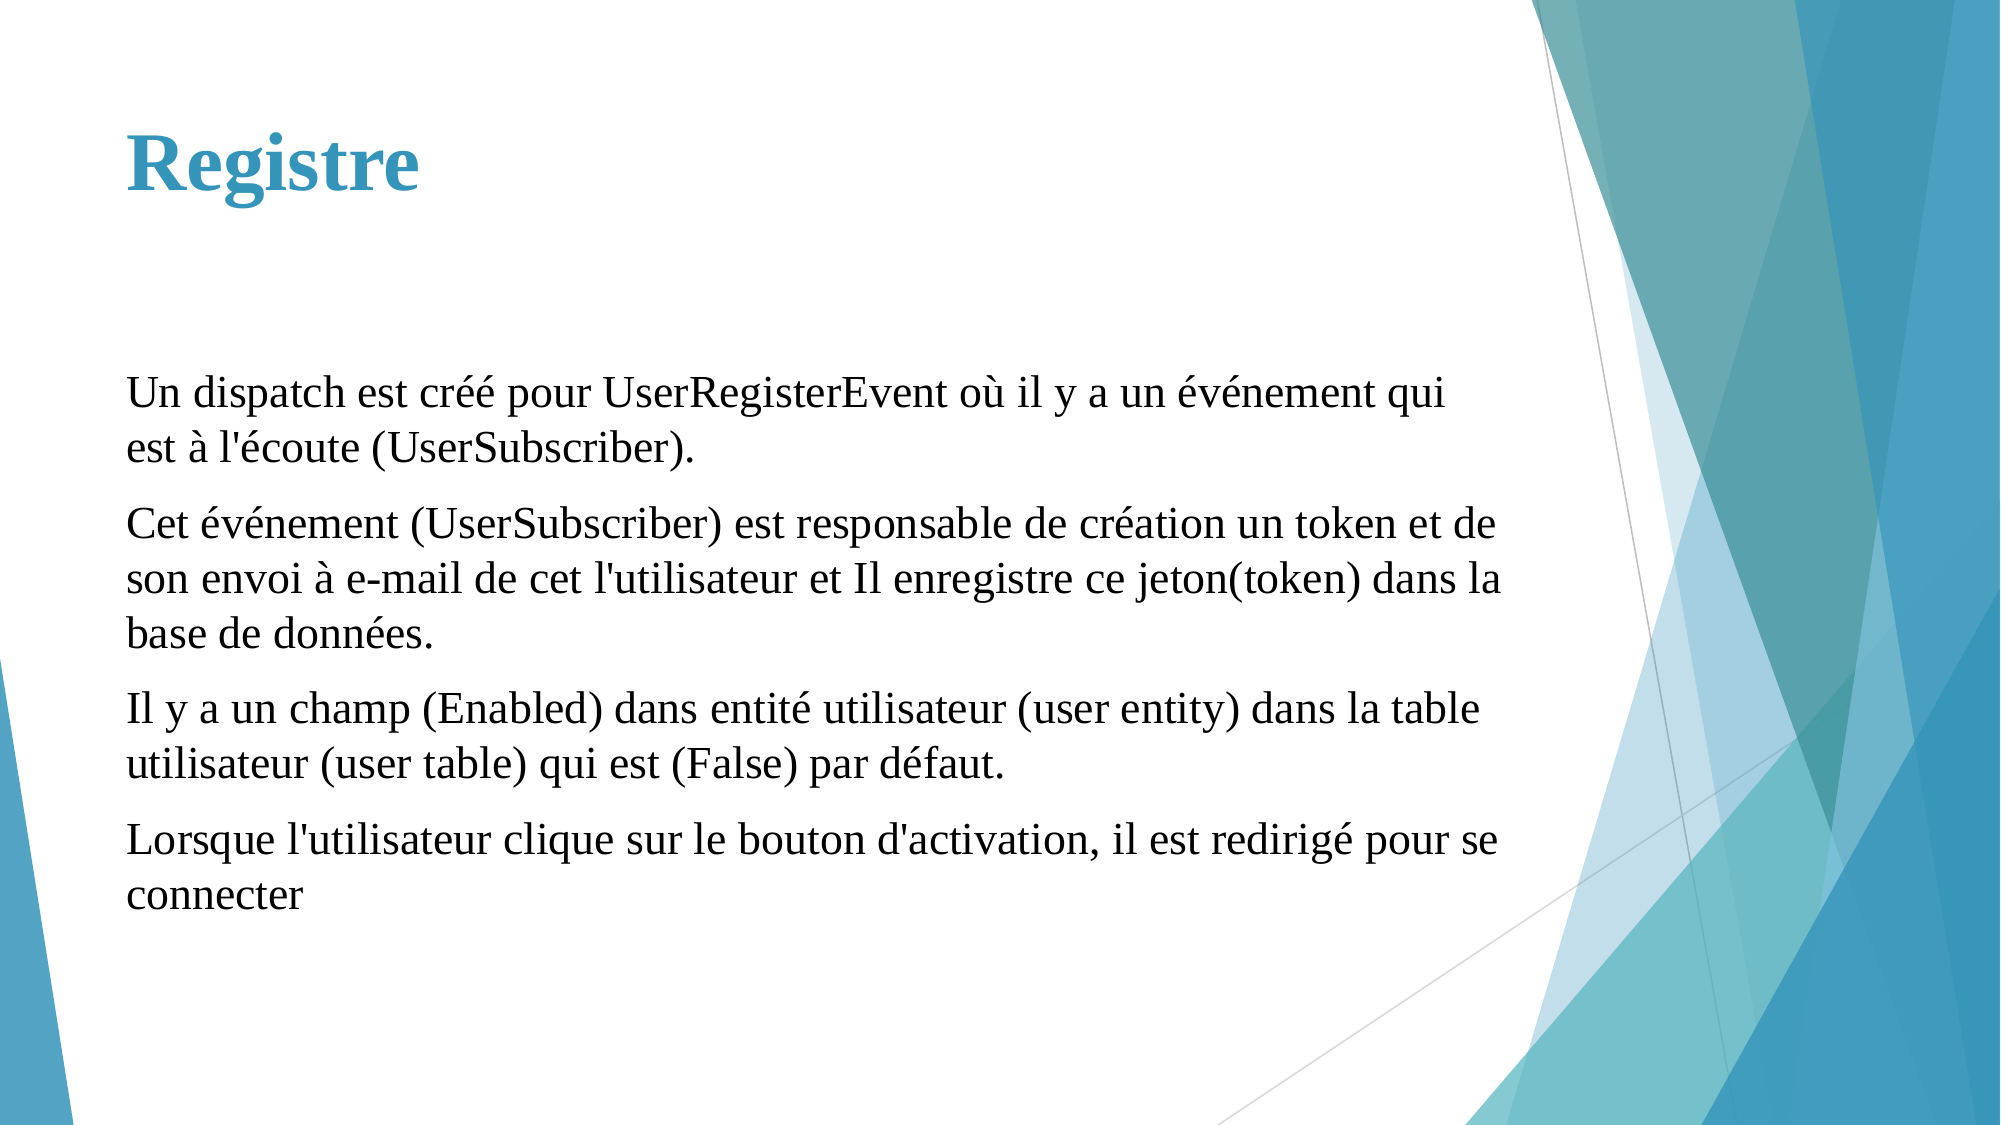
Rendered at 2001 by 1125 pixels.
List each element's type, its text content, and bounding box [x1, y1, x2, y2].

title Registre [111, 99, 1522, 317]
list Un dispatch est créé pour UserRegisterEvent où il y a un événement qui est à l'écoute (UserSubscriber). Cet événement (UserSubscriber) est responsable de création un token et de son envoi à e-mail de cet l'utilisateur et Il enregistre ce jeton(token) dans la base de données. Il y a un champ (Enabled) dans entité utilisateur (user entity) dans la table utilisateur (user table) qui est (False) par défaut. Lorsque l'utilisateur clique sur le bouton d'activation, il est redirigé pour se connecter [111, 354, 1522, 992]
